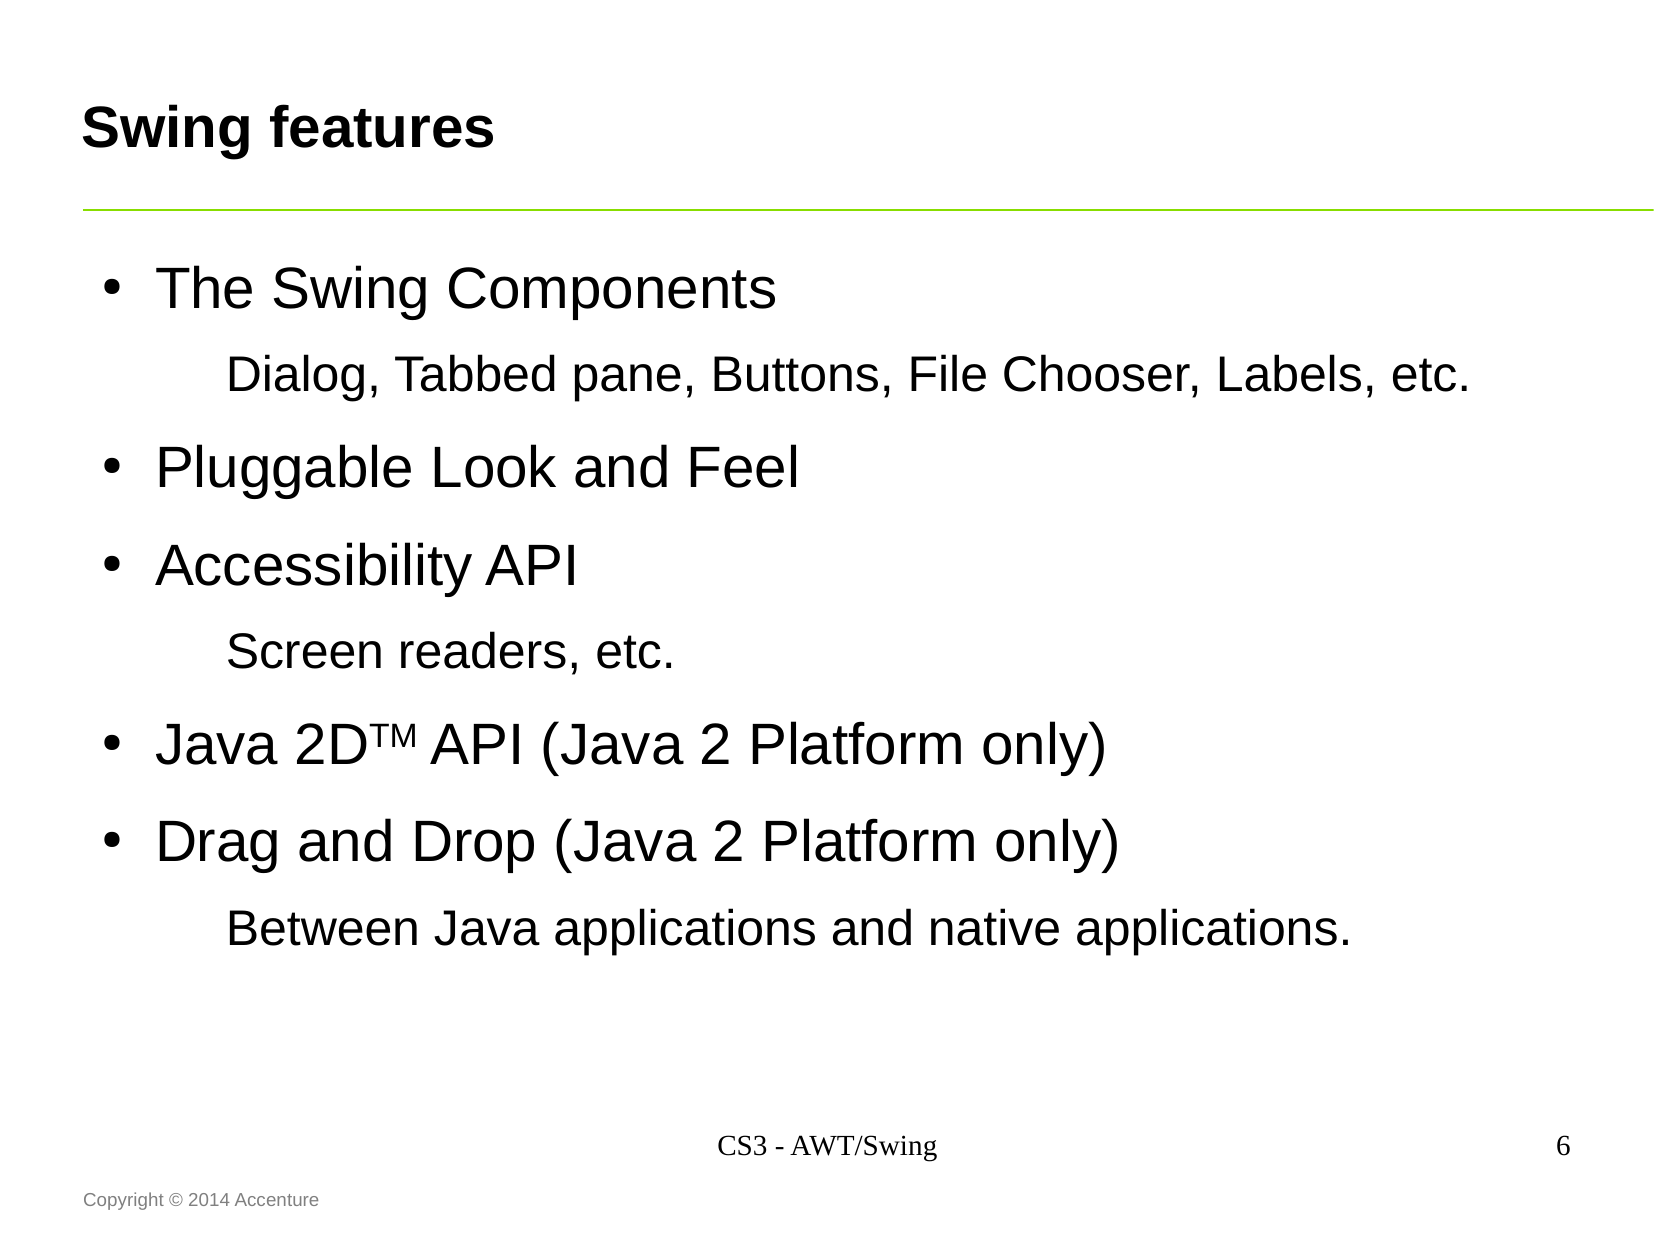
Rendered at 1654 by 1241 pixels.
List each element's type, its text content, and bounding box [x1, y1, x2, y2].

list The Swing Components Dialog, Tabbed pane, Buttons, File Chooser, Labels, etc. Pluggable Look and Feel Accessibility API Screen readers, etc. Java 2DTM API (Java 2 Platform only) Drag and Drop (Java 2 Platform only) Between Java applications and native applications. [84, 255, 1573, 1166]
title Swing features [81, 56, 1654, 199]
